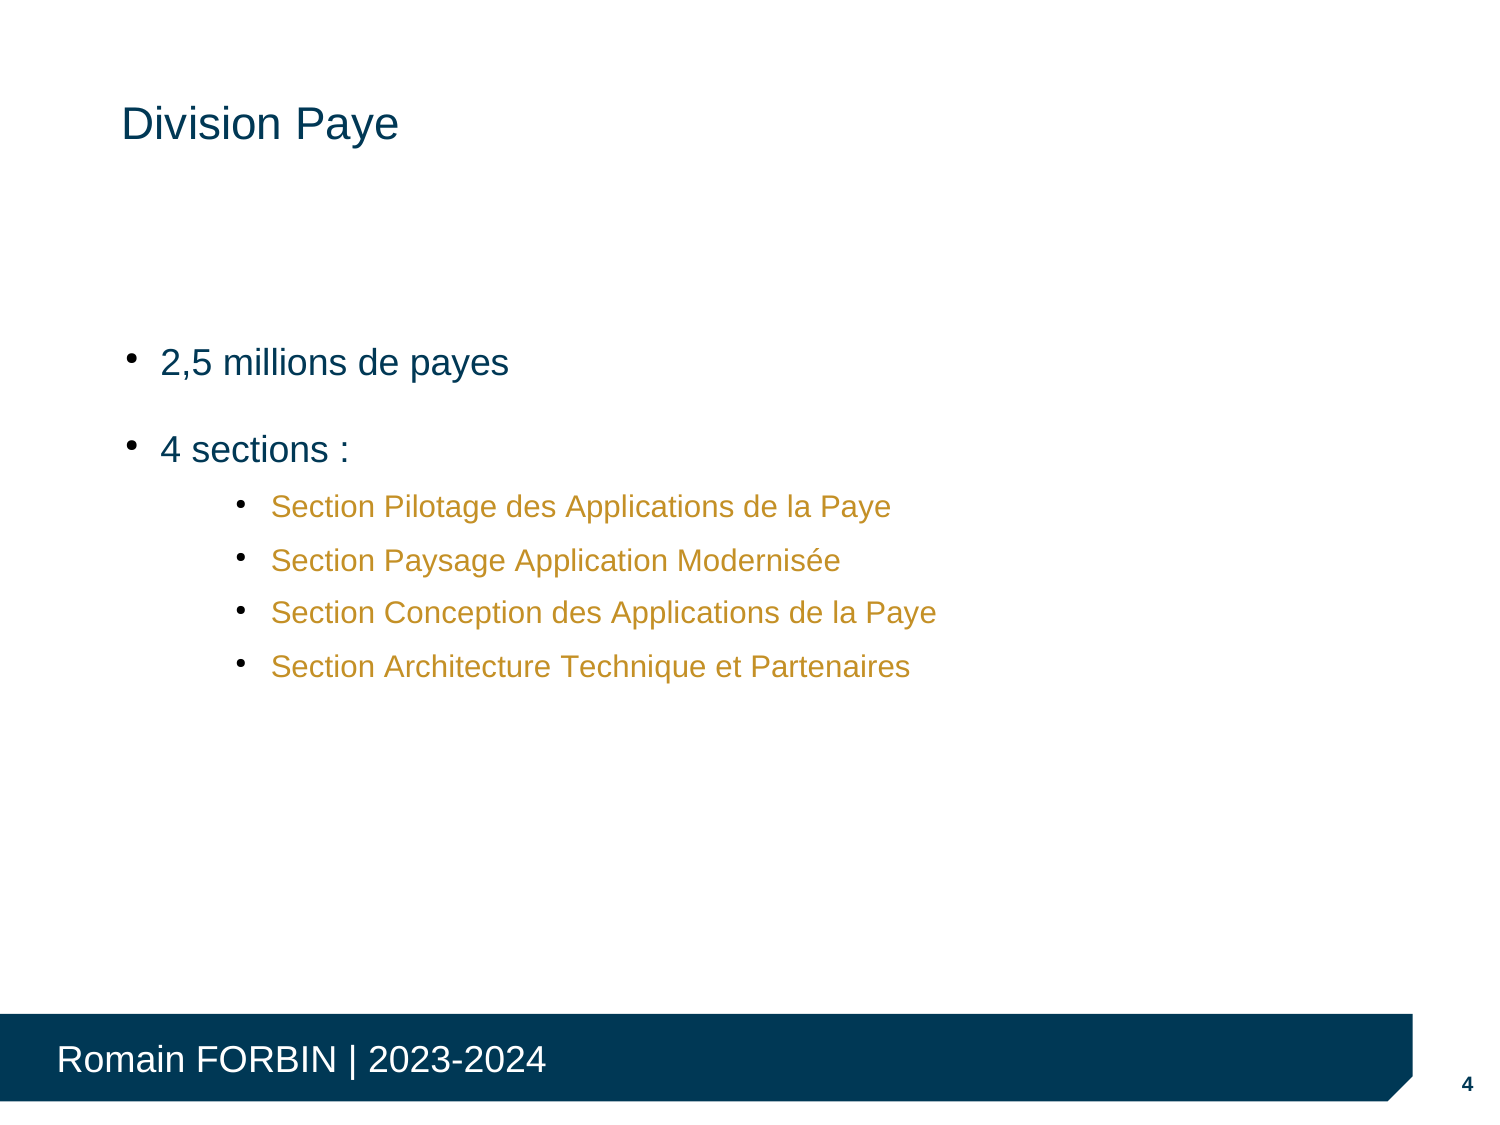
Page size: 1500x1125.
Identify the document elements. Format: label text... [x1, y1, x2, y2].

title Division Paye [121, 68, 1438, 179]
list 2,5 millions de payes 4 sections : Section Pilotage des Applications de la Paye Section Paysage Application Modernisée Section Conception des Applications de la Paye Section Architecture Technique et Partenaires [125, 337, 1382, 970]
